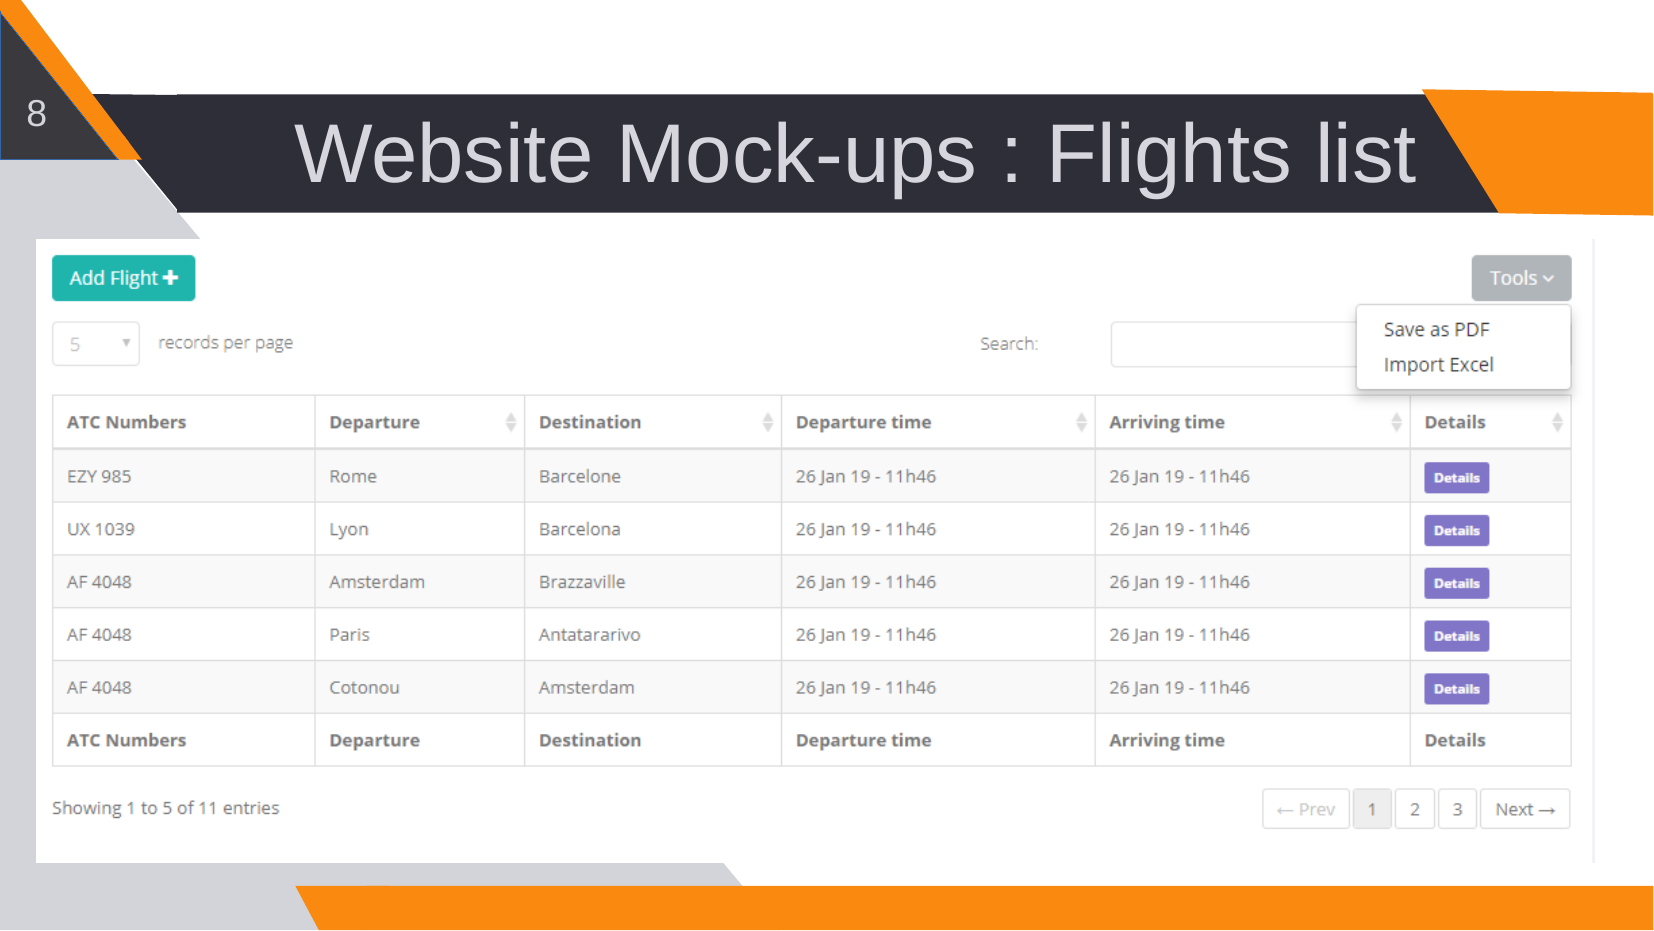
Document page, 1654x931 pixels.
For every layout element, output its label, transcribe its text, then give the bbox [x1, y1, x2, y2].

text_box Website Mock-ups : Flights list [177, 94, 1498, 213]
picture [36, 239, 1595, 863]
text_box [0, 0, 1654, 931]
text_box 8 [11, 84, 48, 142]
text_box [1421, 89, 1654, 216]
